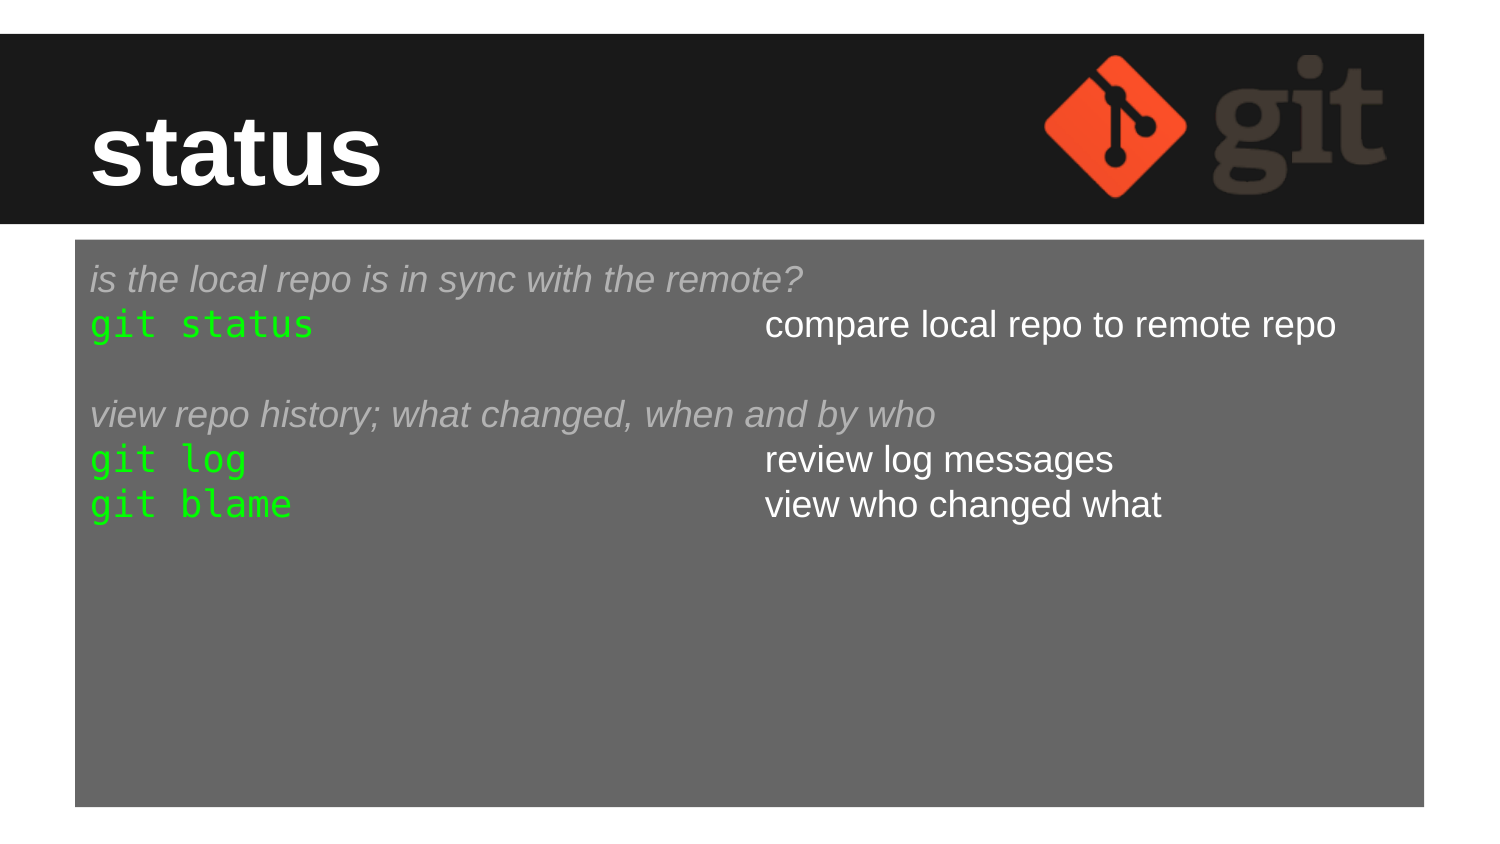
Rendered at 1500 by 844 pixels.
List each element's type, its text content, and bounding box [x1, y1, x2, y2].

picture [1044, 55, 1387, 199]
text_box status [75, 33, 1425, 221]
text_box is the local repo is in sync with the remote? git status compare local repo to remote repo view repo history; what changed, when and by who git log review log messages git blame view who changed what [75, 239, 1425, 808]
